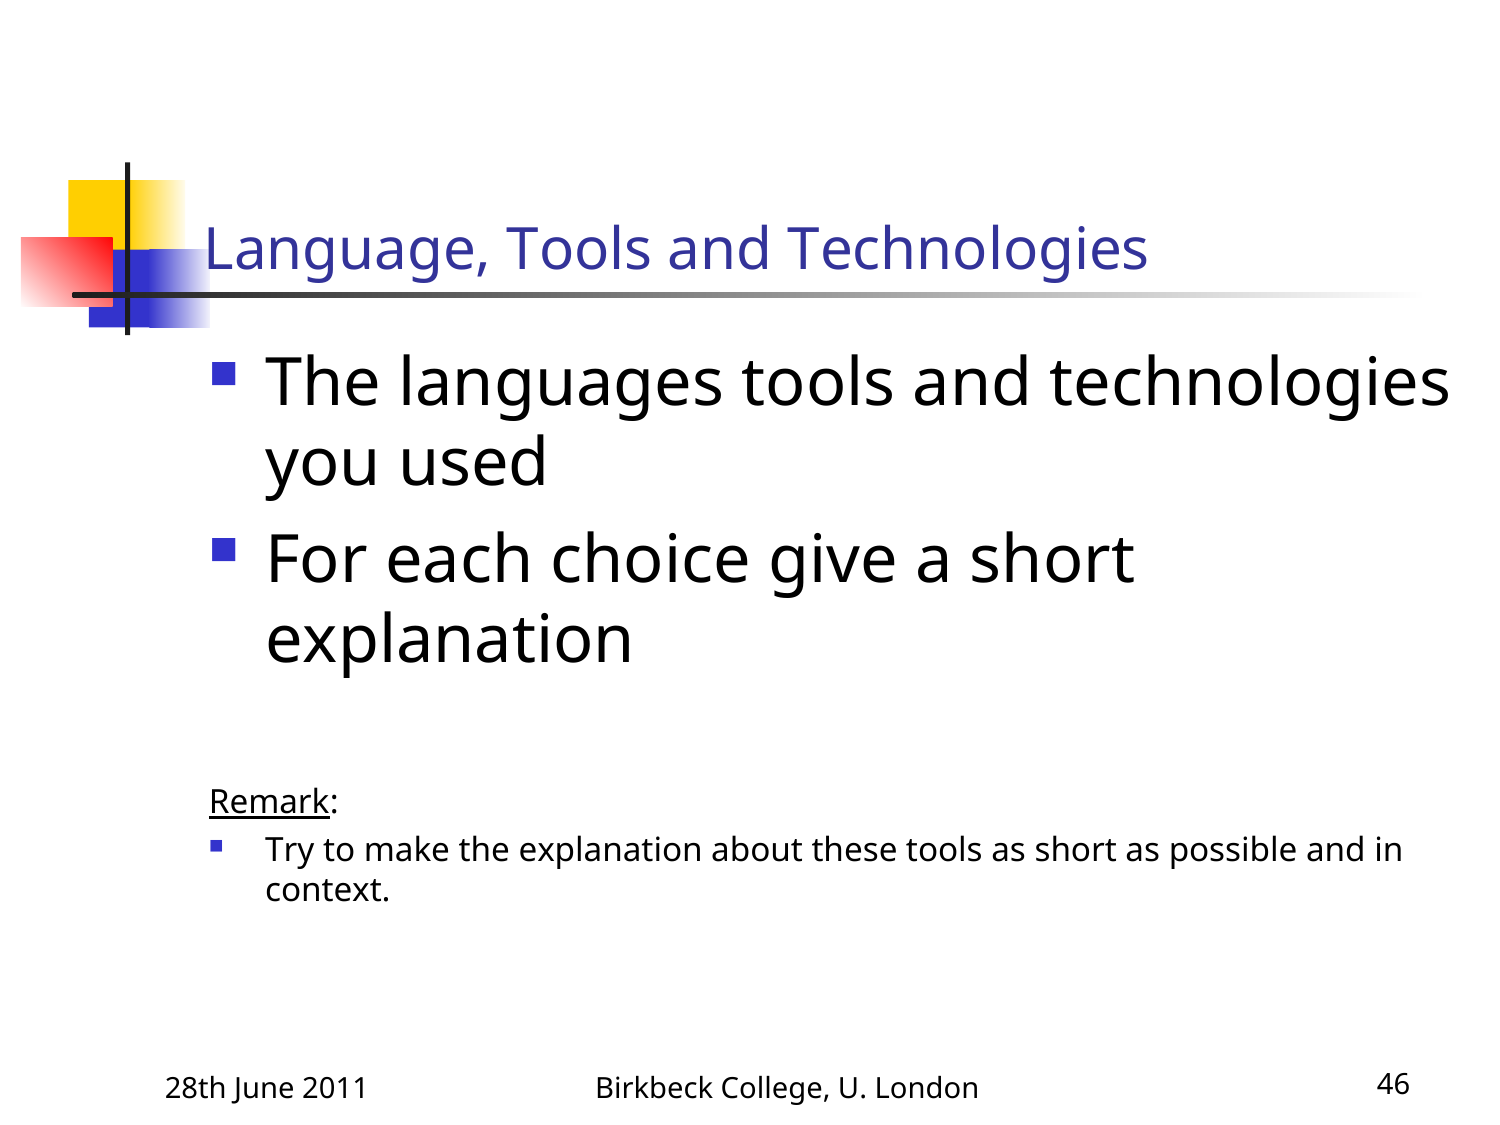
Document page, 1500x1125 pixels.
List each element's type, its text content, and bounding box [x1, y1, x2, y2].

text_box Birkbeck College, U. London [549, 1037, 1026, 1113]
title Language, Tools and Technologies [188, 101, 1468, 289]
text_box 28th June 2011 [150, 1037, 463, 1113]
text_box <number> [1112, 1037, 1426, 1113]
list The languages tools and technologies you used For each choice give a short explanation Remark: Try to make the explanation about these tools as short as possible and in context. [193, 331, 1469, 1007]
